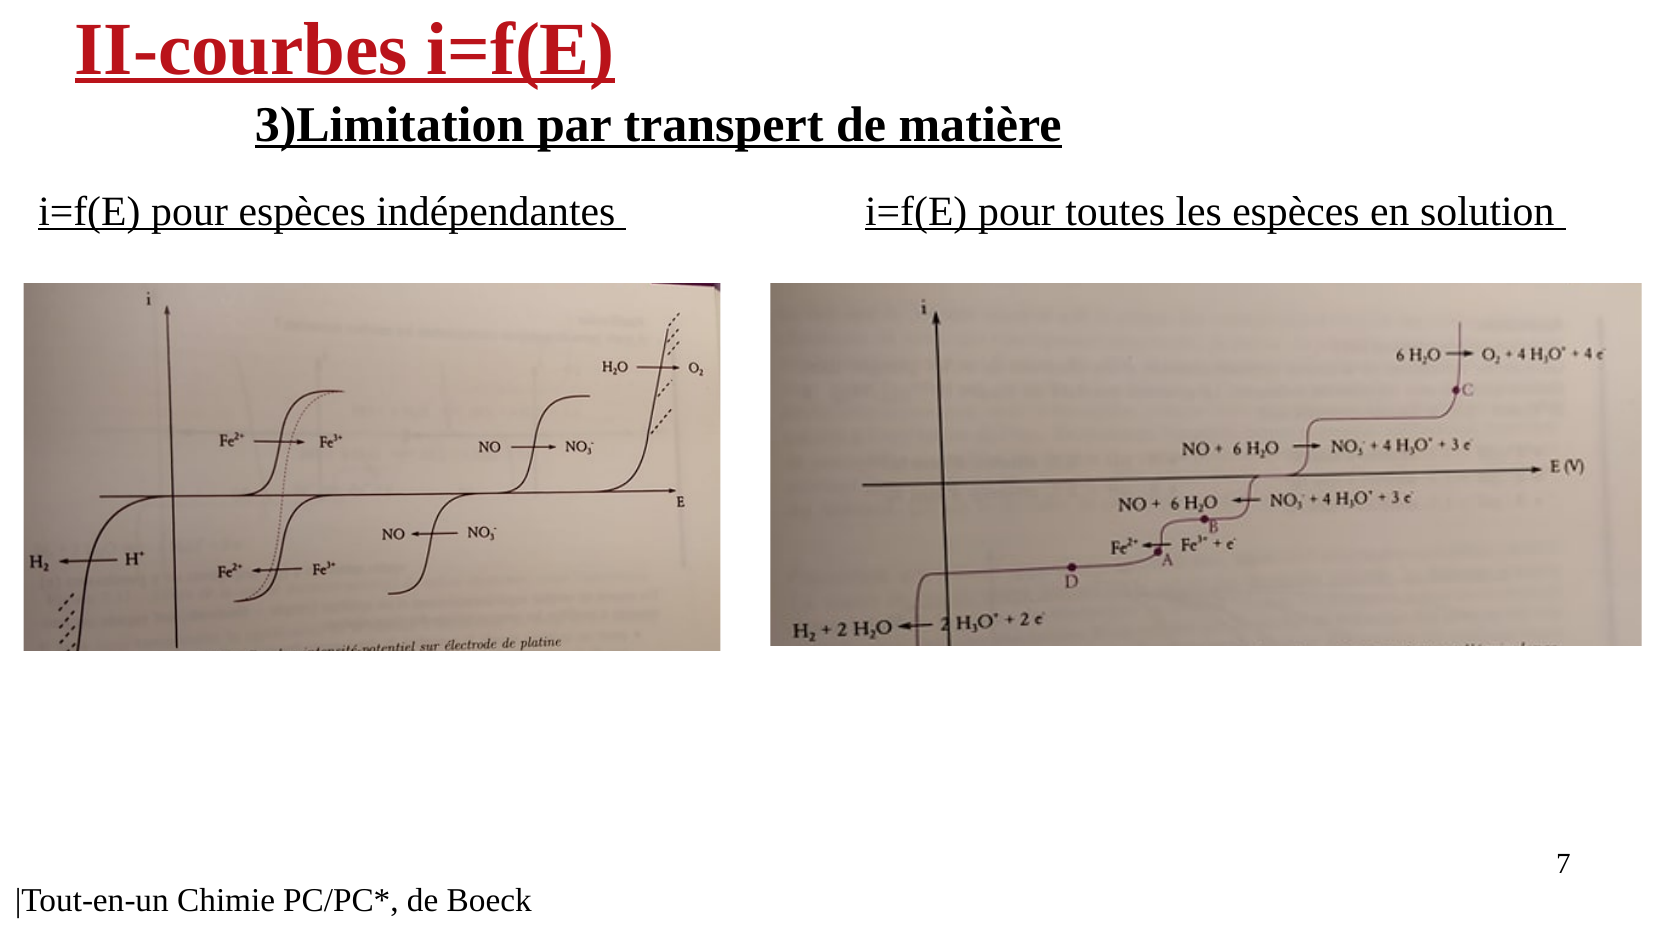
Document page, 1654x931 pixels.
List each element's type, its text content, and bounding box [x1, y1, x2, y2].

picture [23, 283, 721, 651]
picture [770, 283, 1642, 646]
text_box 3)Limitation par transpert de matière [240, 90, 1430, 180]
text_box II-courbes i=f(E) [60, 0, 1571, 180]
text_box |Tout-en-un Chimie PC/PC*, de Boeck [0, 874, 556, 926]
text_box i=f(E) pour espèces indépendantes [23, 180, 850, 335]
text_box i=f(E) pour toutes les espèces en solution [850, 180, 1654, 335]
